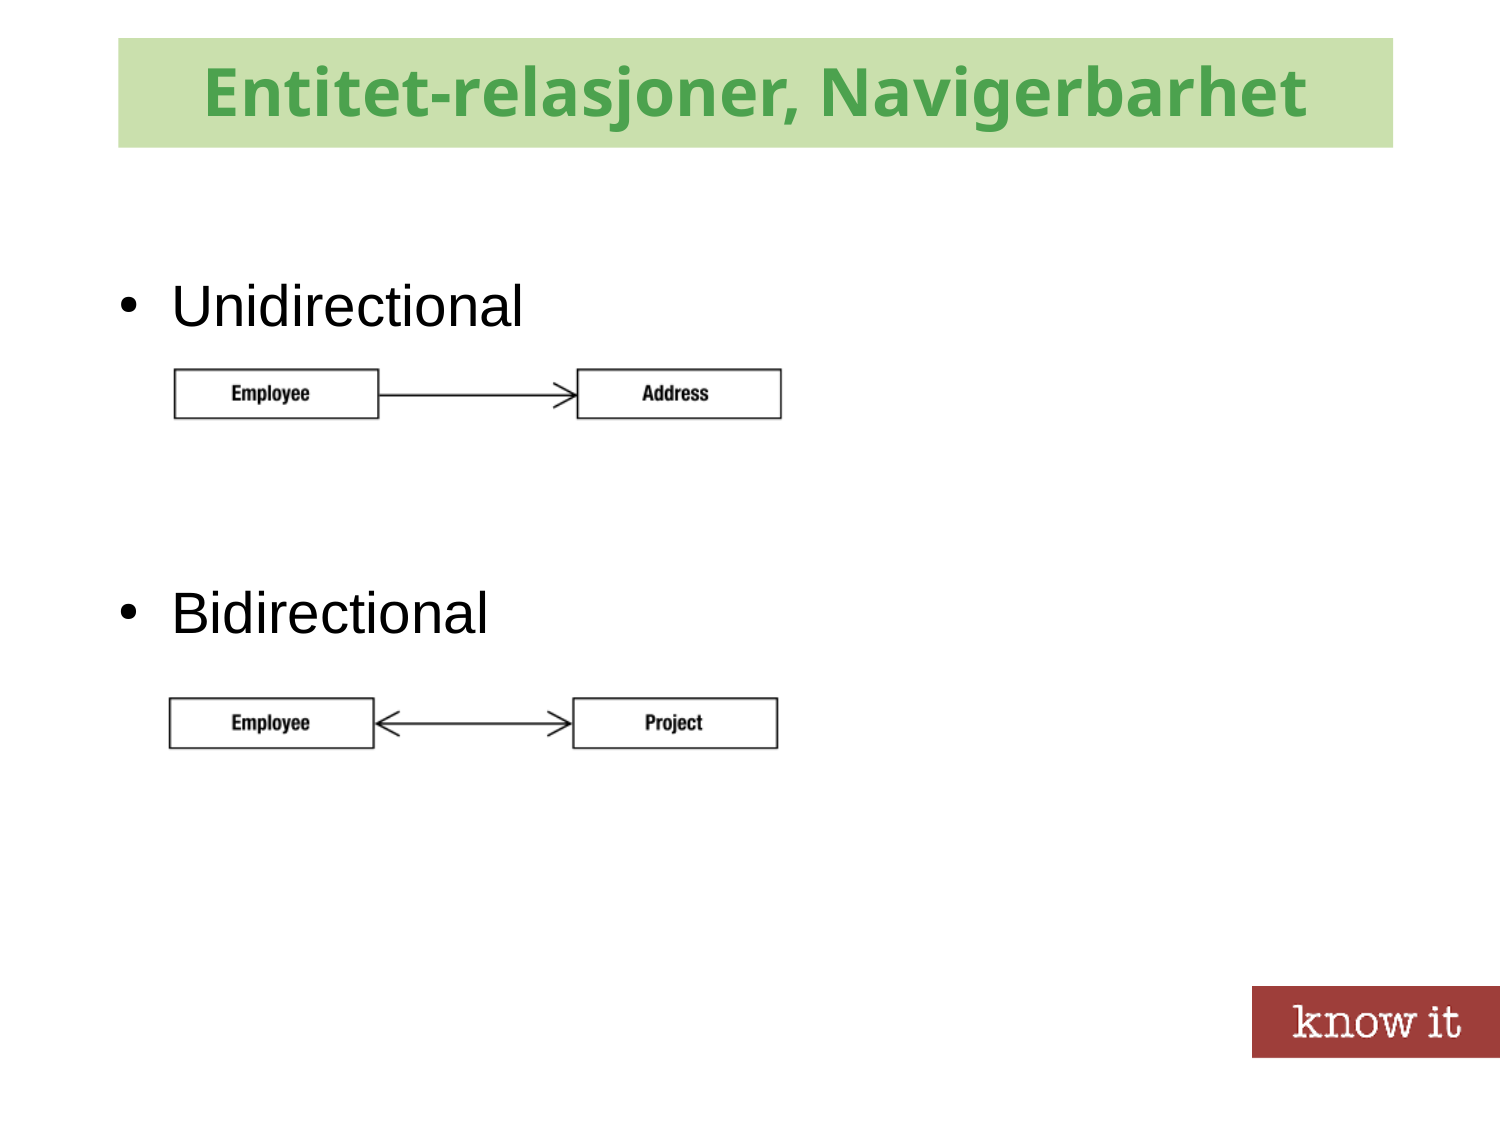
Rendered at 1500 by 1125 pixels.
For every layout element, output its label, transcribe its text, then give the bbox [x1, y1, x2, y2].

list Bidirectional [100, 580, 1360, 682]
picture [170, 363, 787, 426]
picture [1252, 986, 1500, 1058]
list Unidirectional [100, 274, 1360, 363]
text_box Entitet-relasjoner, Navigerbarhet [118, 38, 1394, 148]
picture [165, 692, 785, 760]
